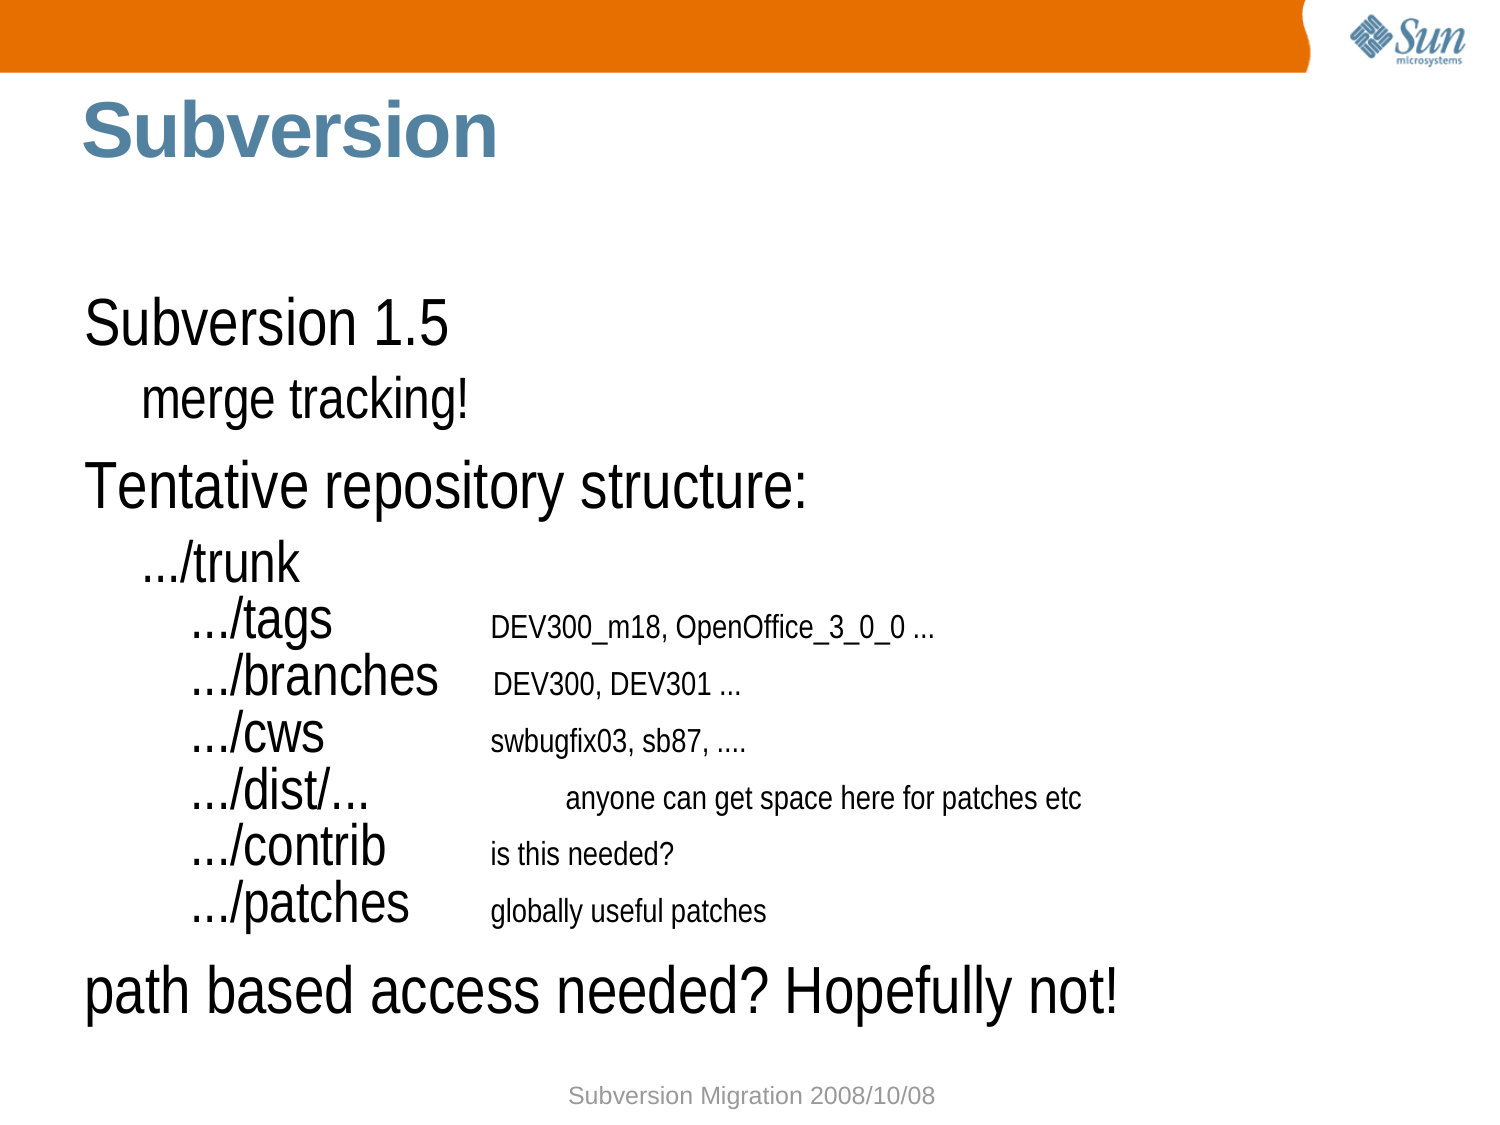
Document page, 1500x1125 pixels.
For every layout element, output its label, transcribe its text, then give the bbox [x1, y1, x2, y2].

title Subversion [81, 93, 1336, 198]
picture [0, 0, 1500, 75]
list Subversion 1.5 merge tracking! Tentative repository structure: .../trunk .../tags DEV300_m18, OpenOffice_3_0_0 ... .../branches DEV300, DEV301 ... .../cws swbugfix03, sb87, .... .../dist/... anyone can get space here for patches etc .../contrib is this needed? .../patches globally useful patches path based access needed? Hopefully not! [64, 292, 1402, 1021]
